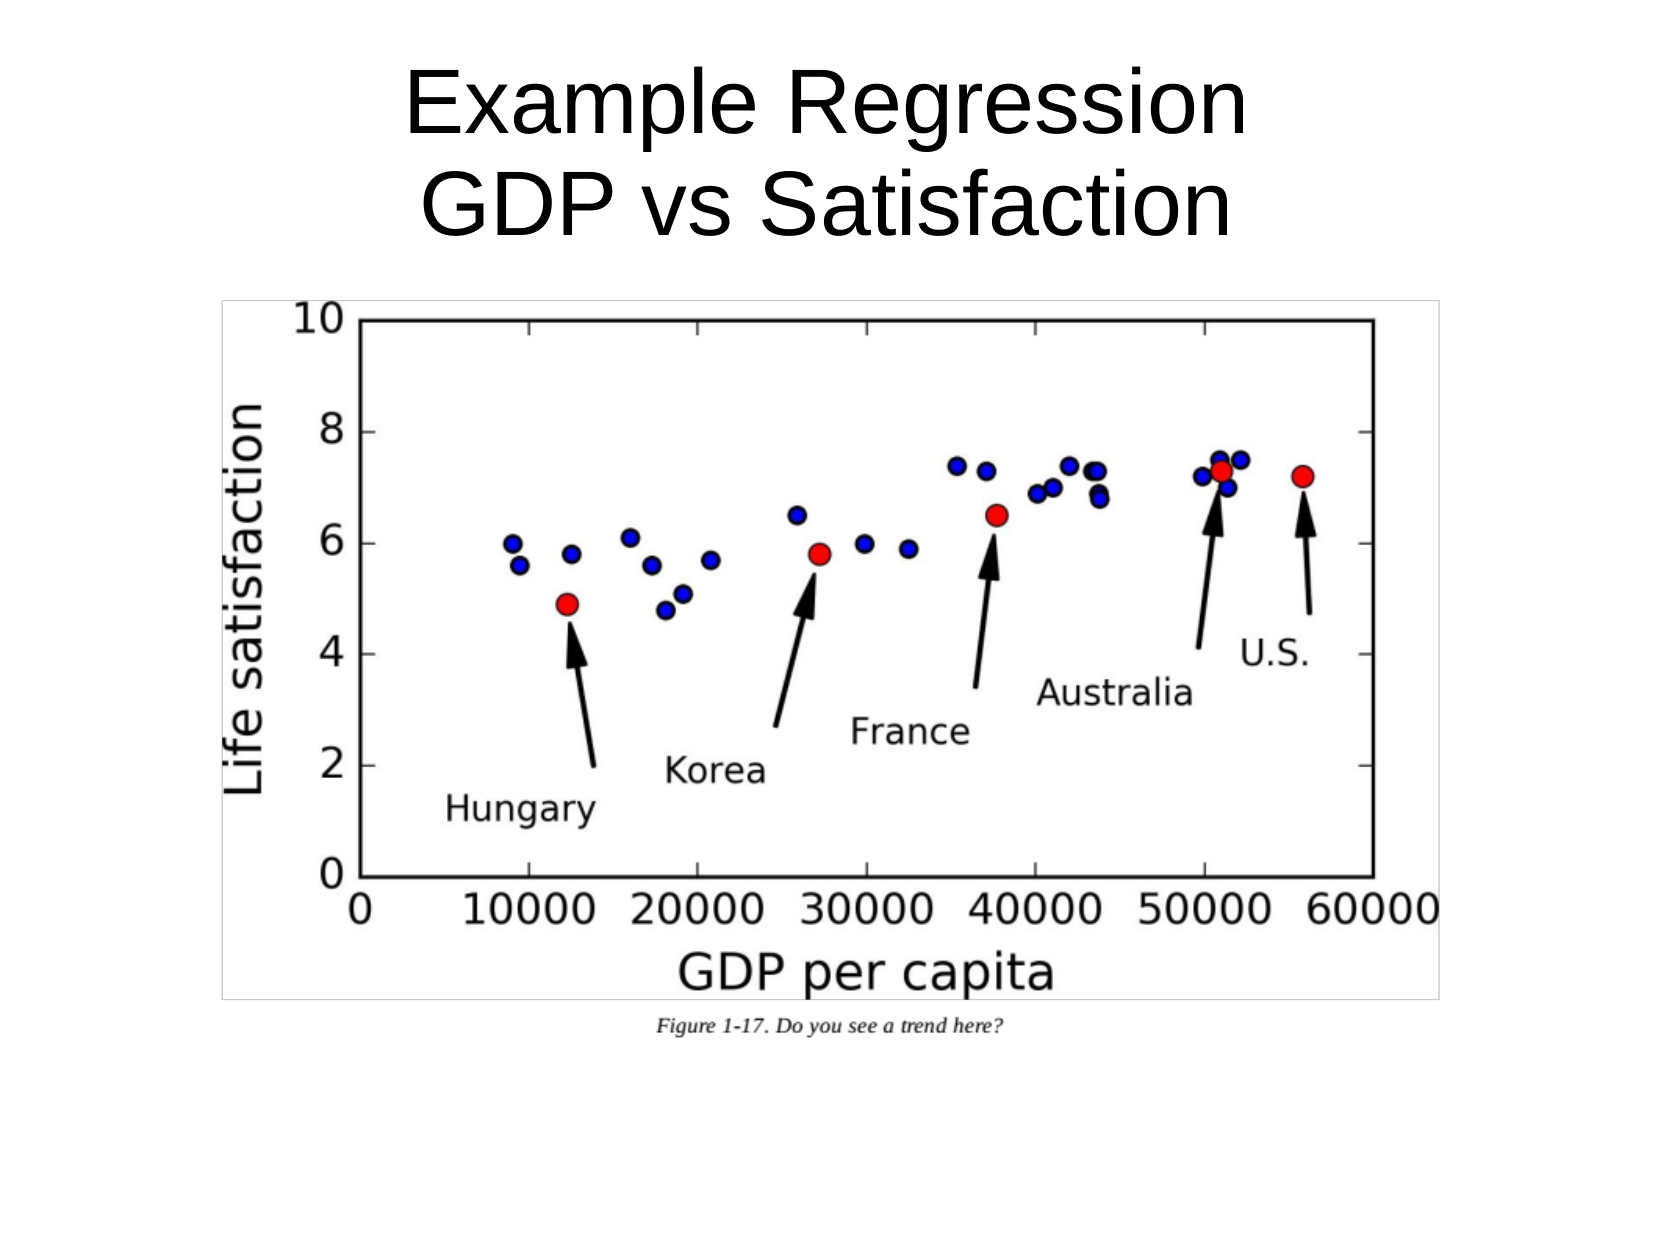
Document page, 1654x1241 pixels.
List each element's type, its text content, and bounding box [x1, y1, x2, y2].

title Example Regression GDP vs Satisfaction [82, 49, 1571, 257]
picture [213, 276, 1444, 1047]
